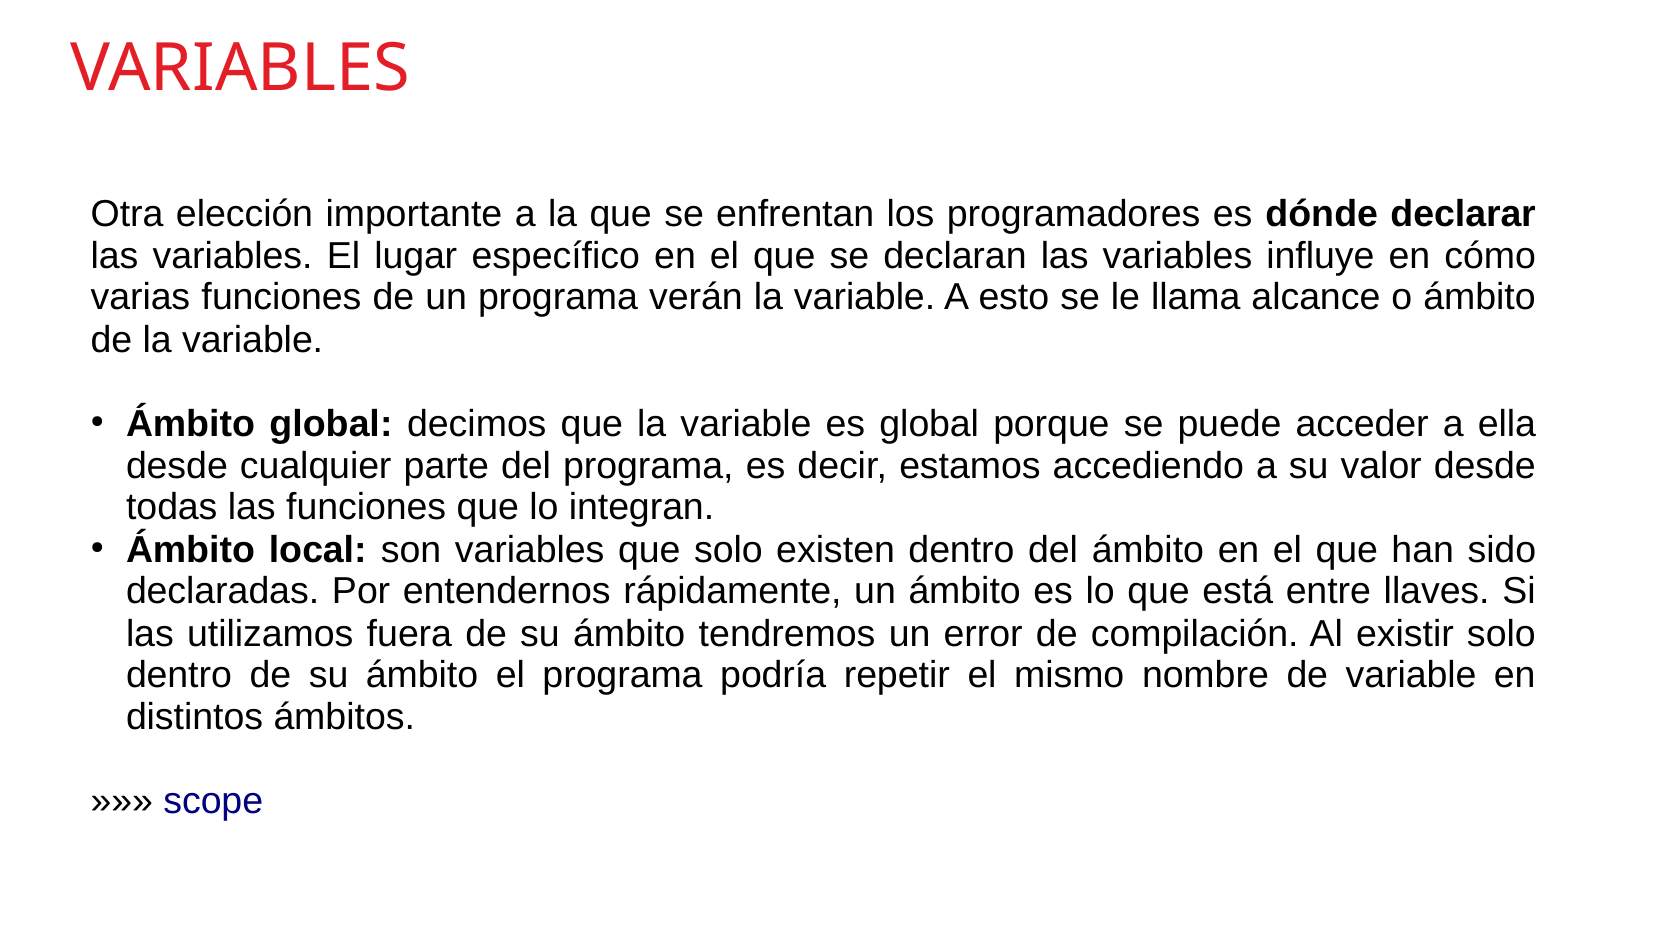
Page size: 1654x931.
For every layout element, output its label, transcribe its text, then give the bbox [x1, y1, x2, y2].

title VARIABLES [70, 11, 1347, 118]
text_box Otra elección importante a la que se enfrentan los programadores es dónde declarar las variables. El lugar específico en el que se declaran las variables influye en cómo varias funciones de un programa verán la variable. A esto se le llama alcance o ámbito de la variable. Ámbito global: decimos que la variable es global porque se puede acceder a ella desde cualquier parte del programa, es decir, estamos accediendo a su valor desde todas las funciones que lo integran. Ámbito local: son variables que solo existen dentro del ámbito en el que han sido declaradas. Por entendernos rápidamente, un ámbito es lo que está entre llaves. Si las utilizamos fuera de su ámbito tendremos un error de compilación. Al existir solo dentro de su ámbito el programa podría repetir el mismo nombre de variable en distintos ámbitos. »»» scope [75, 184, 1578, 830]
